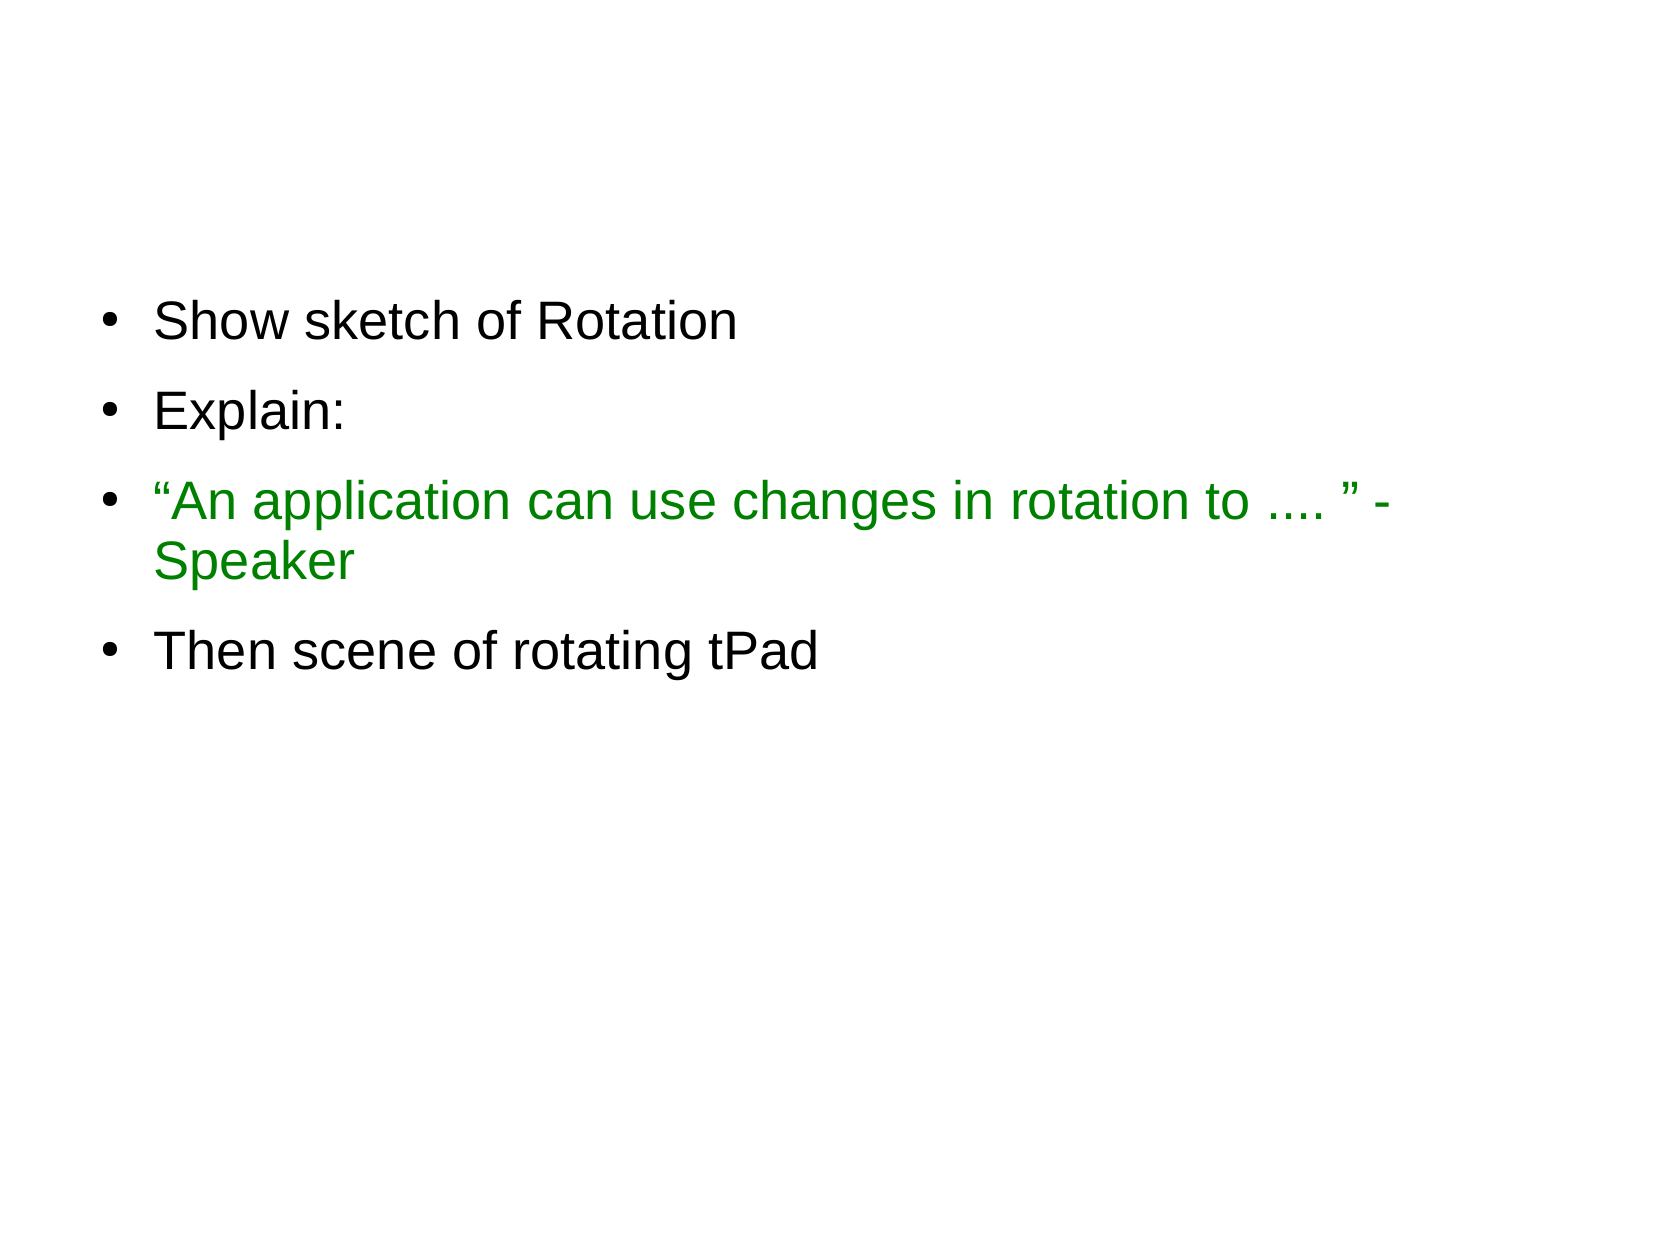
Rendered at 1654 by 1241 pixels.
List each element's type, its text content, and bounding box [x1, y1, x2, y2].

list Show sketch of Rotation Explain: “An application can use changes in rotation to .... ” - Speaker Then scene of rotating tPad [82, 290, 1571, 1109]
